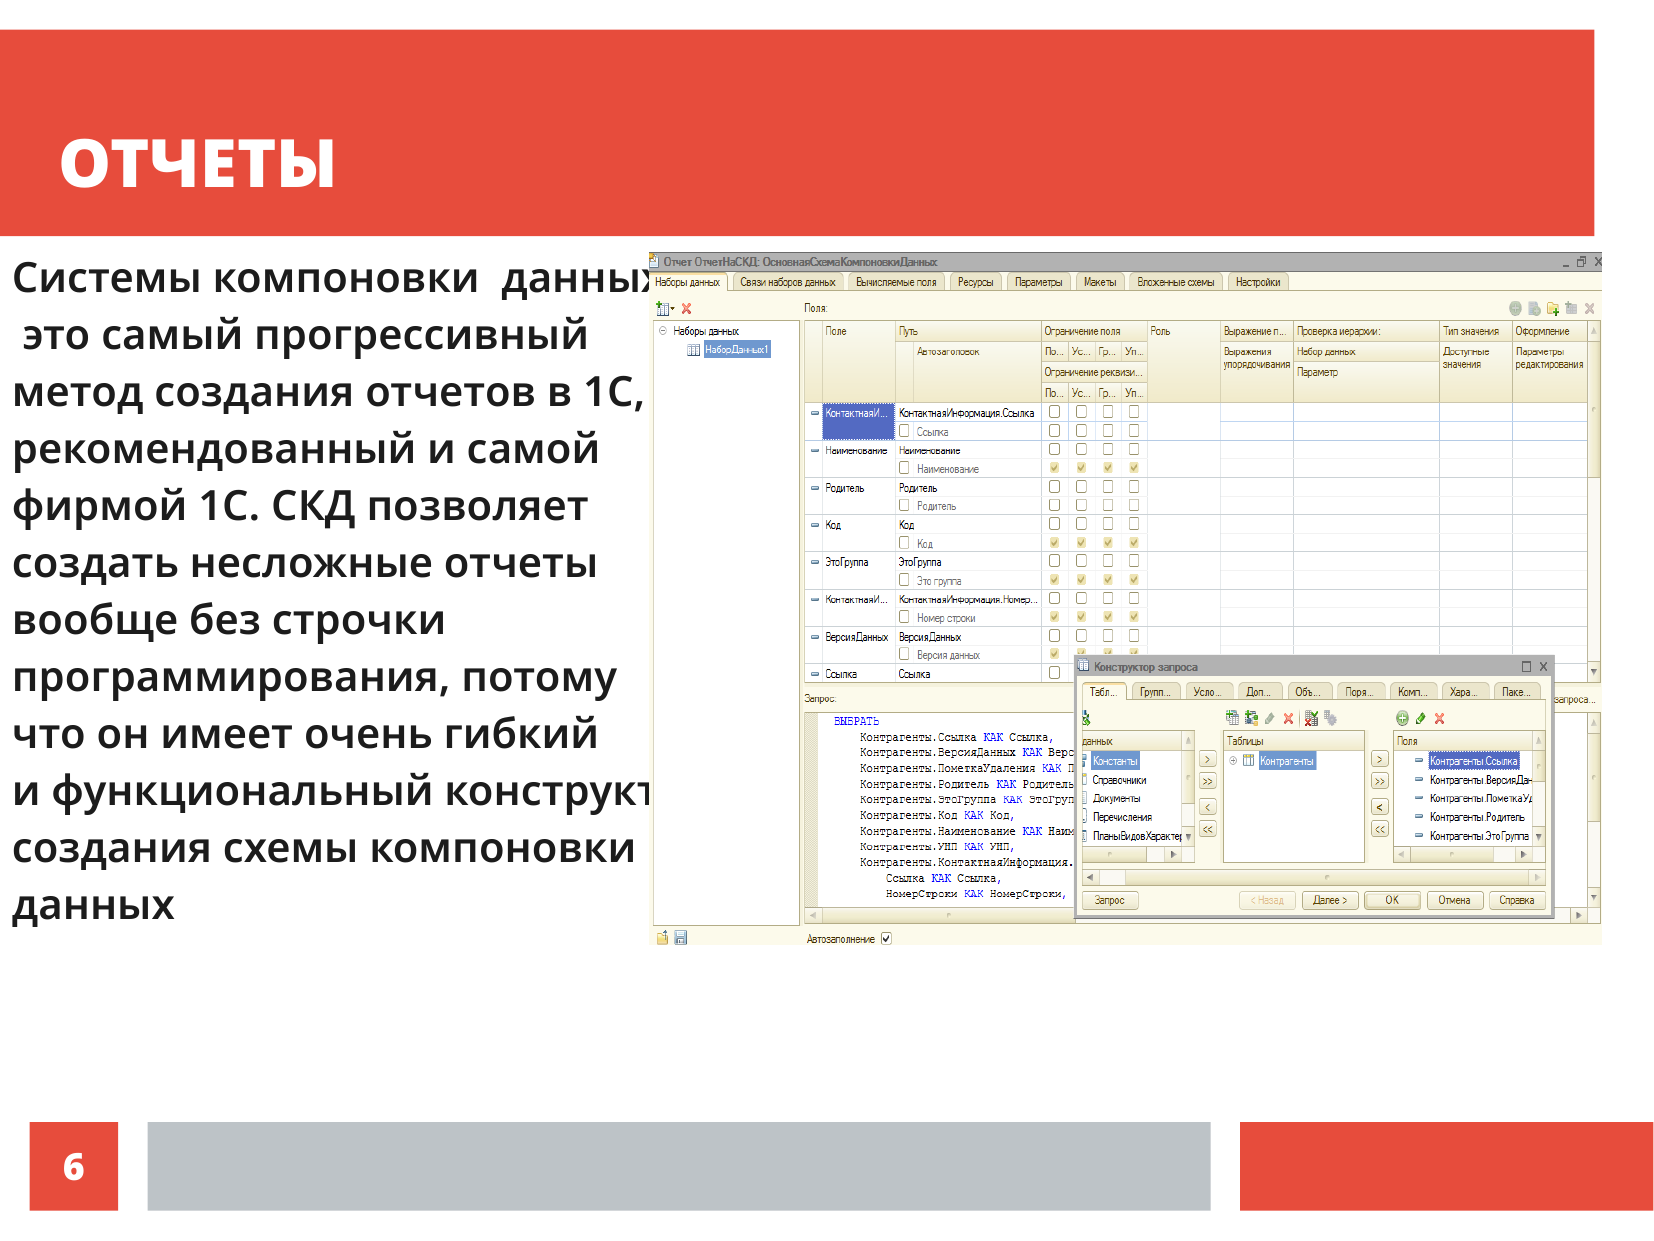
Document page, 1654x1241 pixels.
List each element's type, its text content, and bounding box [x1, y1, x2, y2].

title ОТЧЕТЫ [59, 59, 1595, 207]
picture [649, 252, 1602, 945]
list Системы компоновки данных - это самый прогрессивный метод создания отчетов в 1С, рекомендованный и самой фирмой 1С. СКД позволяет создать несложные отчеты вообще без строчки программирования, потому что он имеет очень гибкий и функциональный конструктор создания схемы компоновки данных [11, 248, 1607, 1111]
